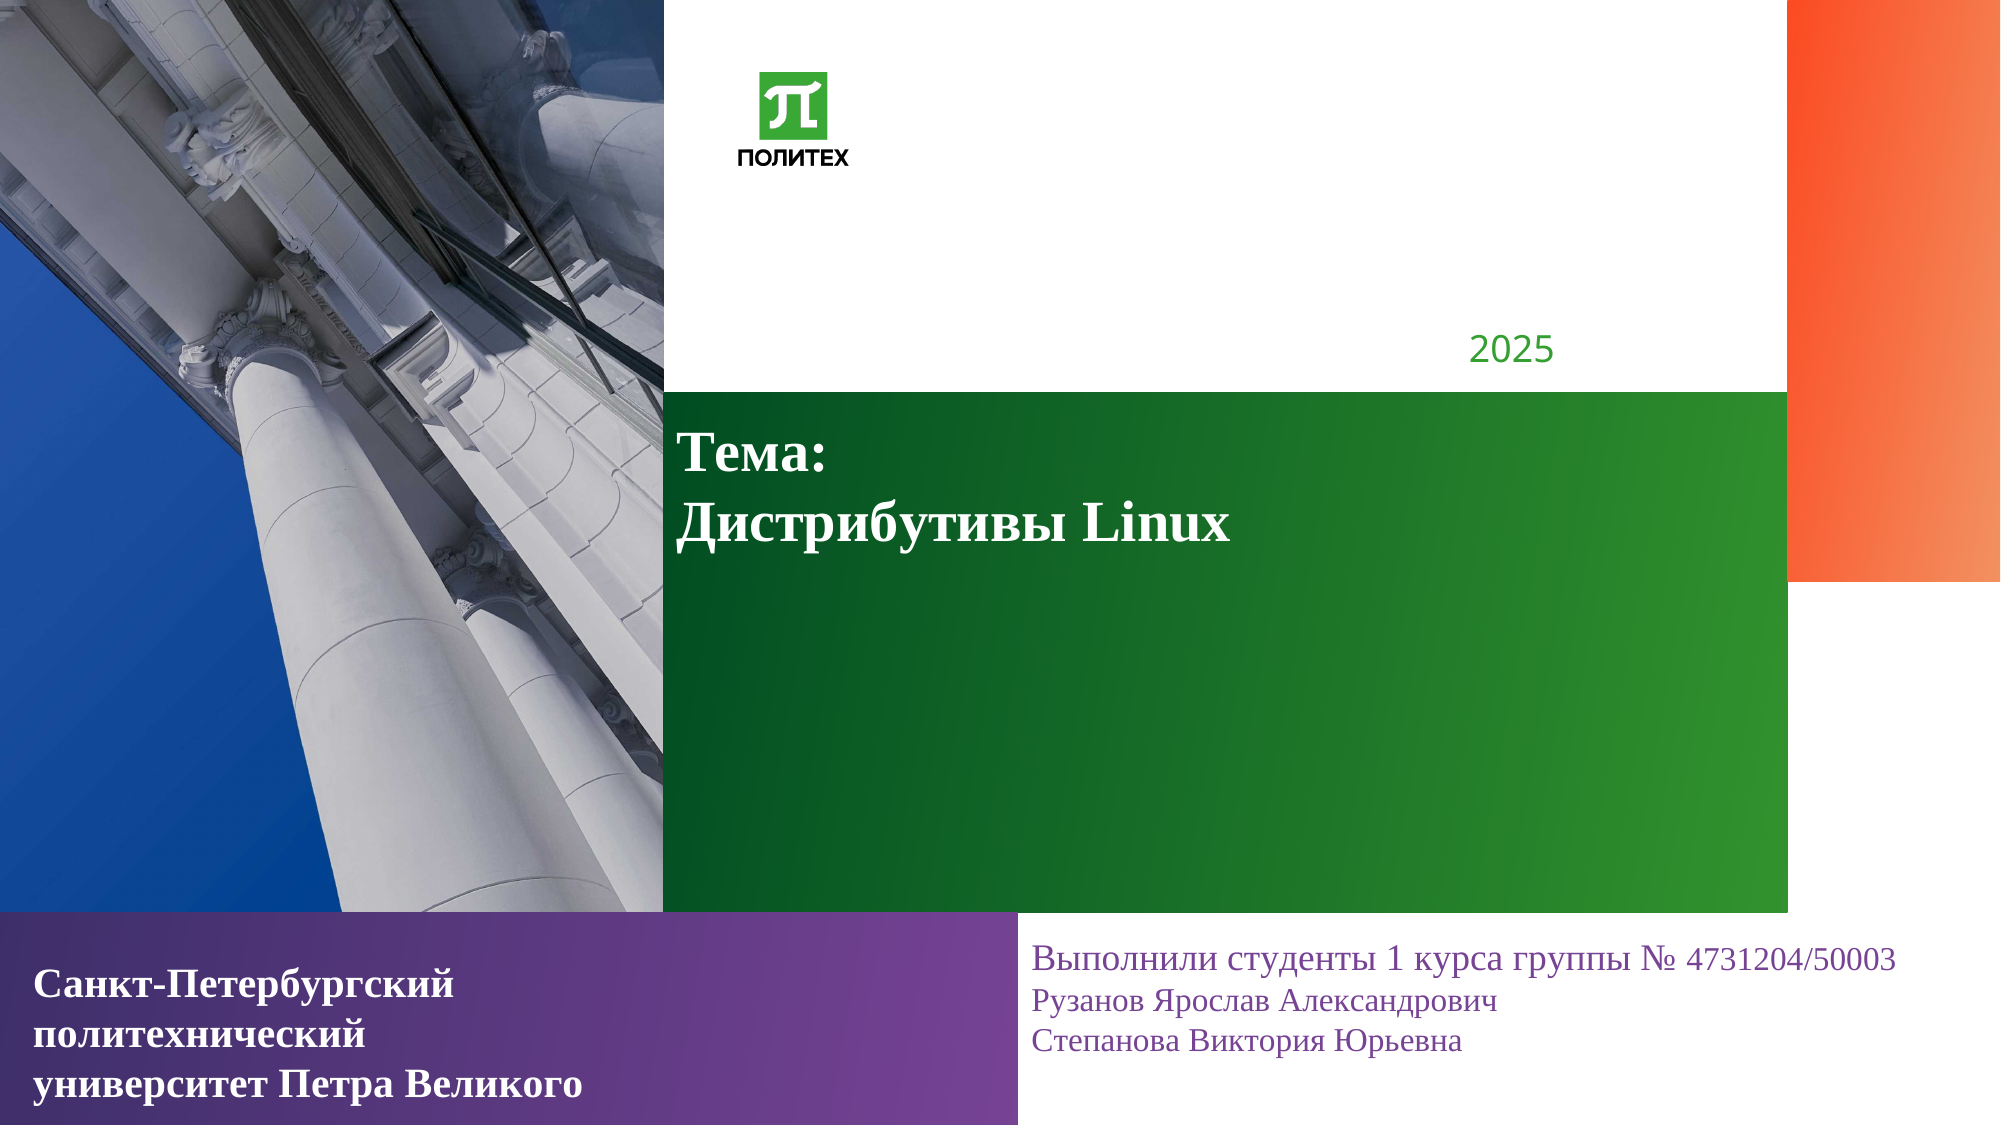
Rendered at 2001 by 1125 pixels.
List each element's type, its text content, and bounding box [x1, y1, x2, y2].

text_box Санкт-Петербургский политехнический университет Петра Великого [17, 948, 601, 1115]
picture [738, 72, 849, 167]
text_box Выполнили студенты 1 курса группы № 4731204/50003 Рузанов Ярослав Александрович Степанова Виктория Юрьевна [1016, 925, 2000, 1067]
text_box [0, 0, 2000, 1125]
text_box Тема: Дистрибутивы Linux [661, 405, 1786, 634]
picture [0, 0, 664, 912]
text_box 2025 [1453, 317, 1745, 378]
